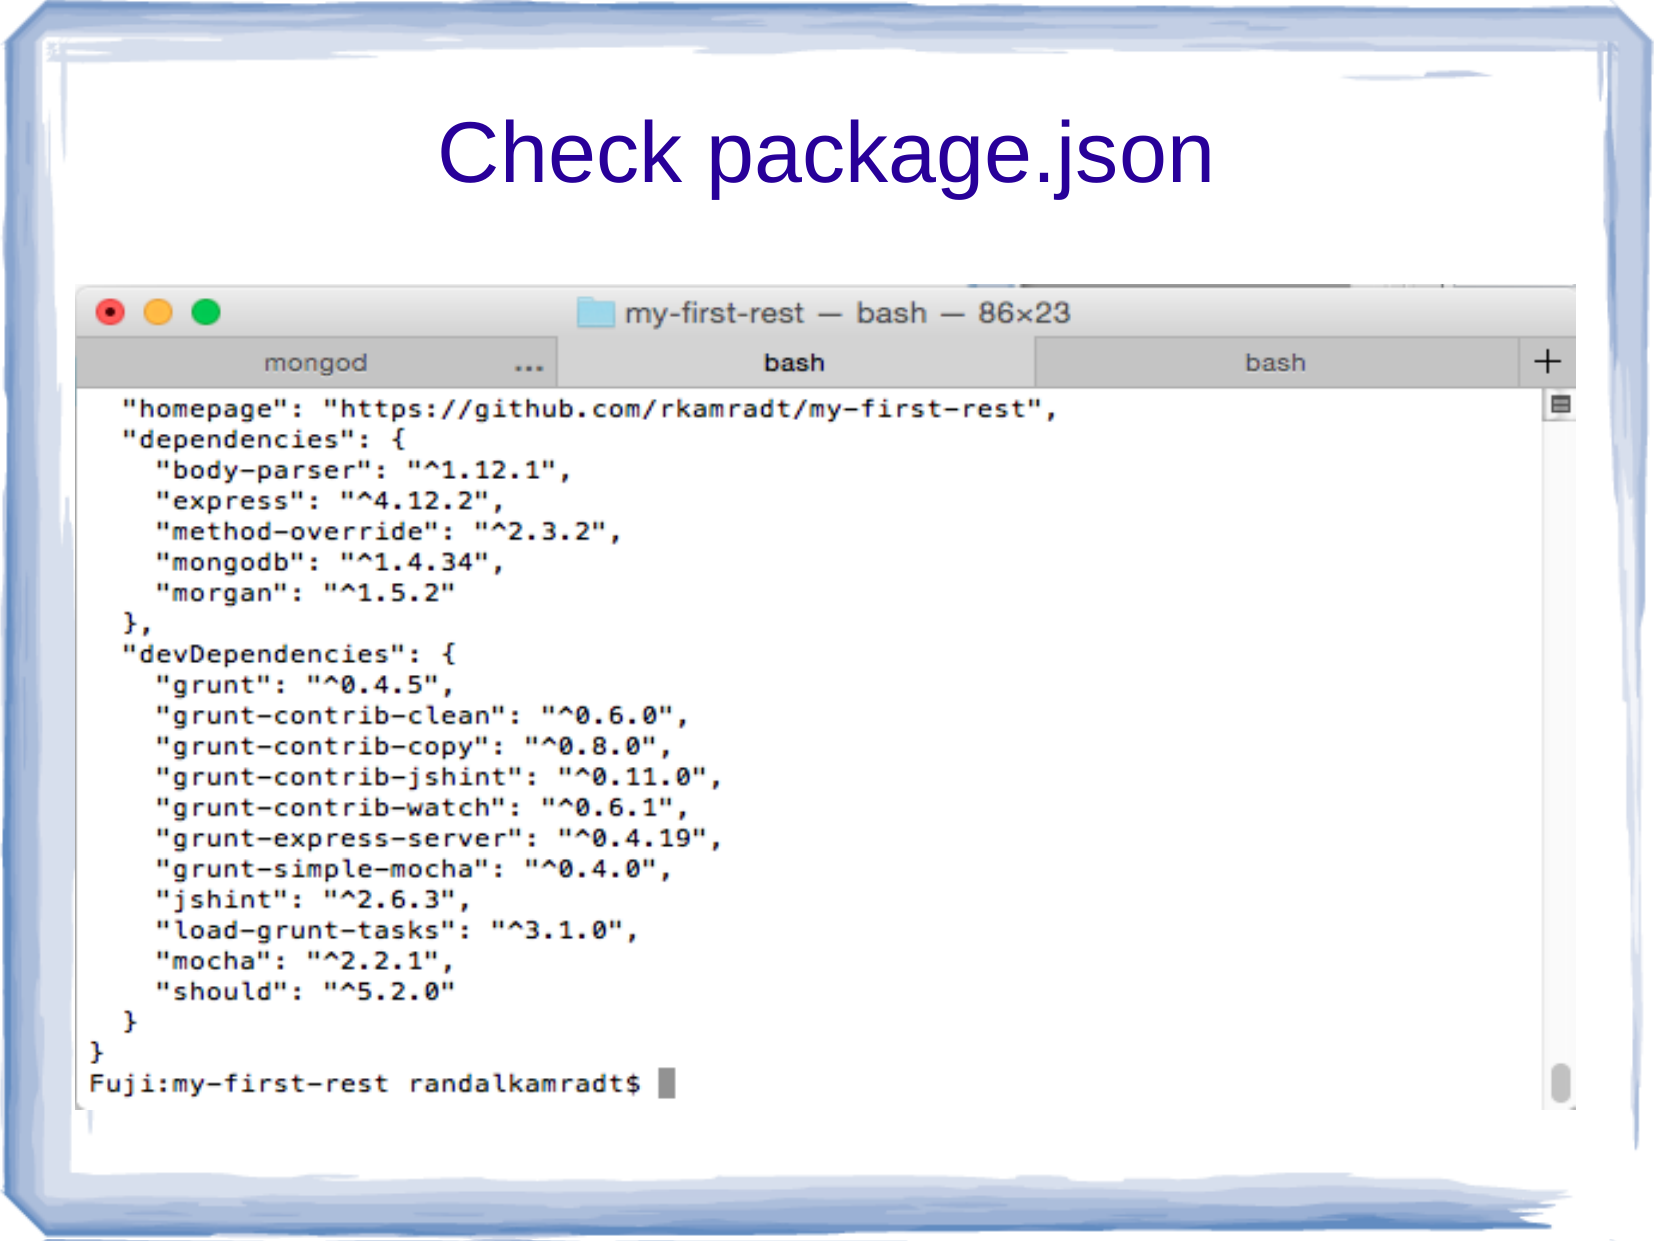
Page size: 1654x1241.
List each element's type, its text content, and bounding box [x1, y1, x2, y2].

picture [0, 0, 1654, 1241]
title Check package.json [82, 49, 1571, 257]
